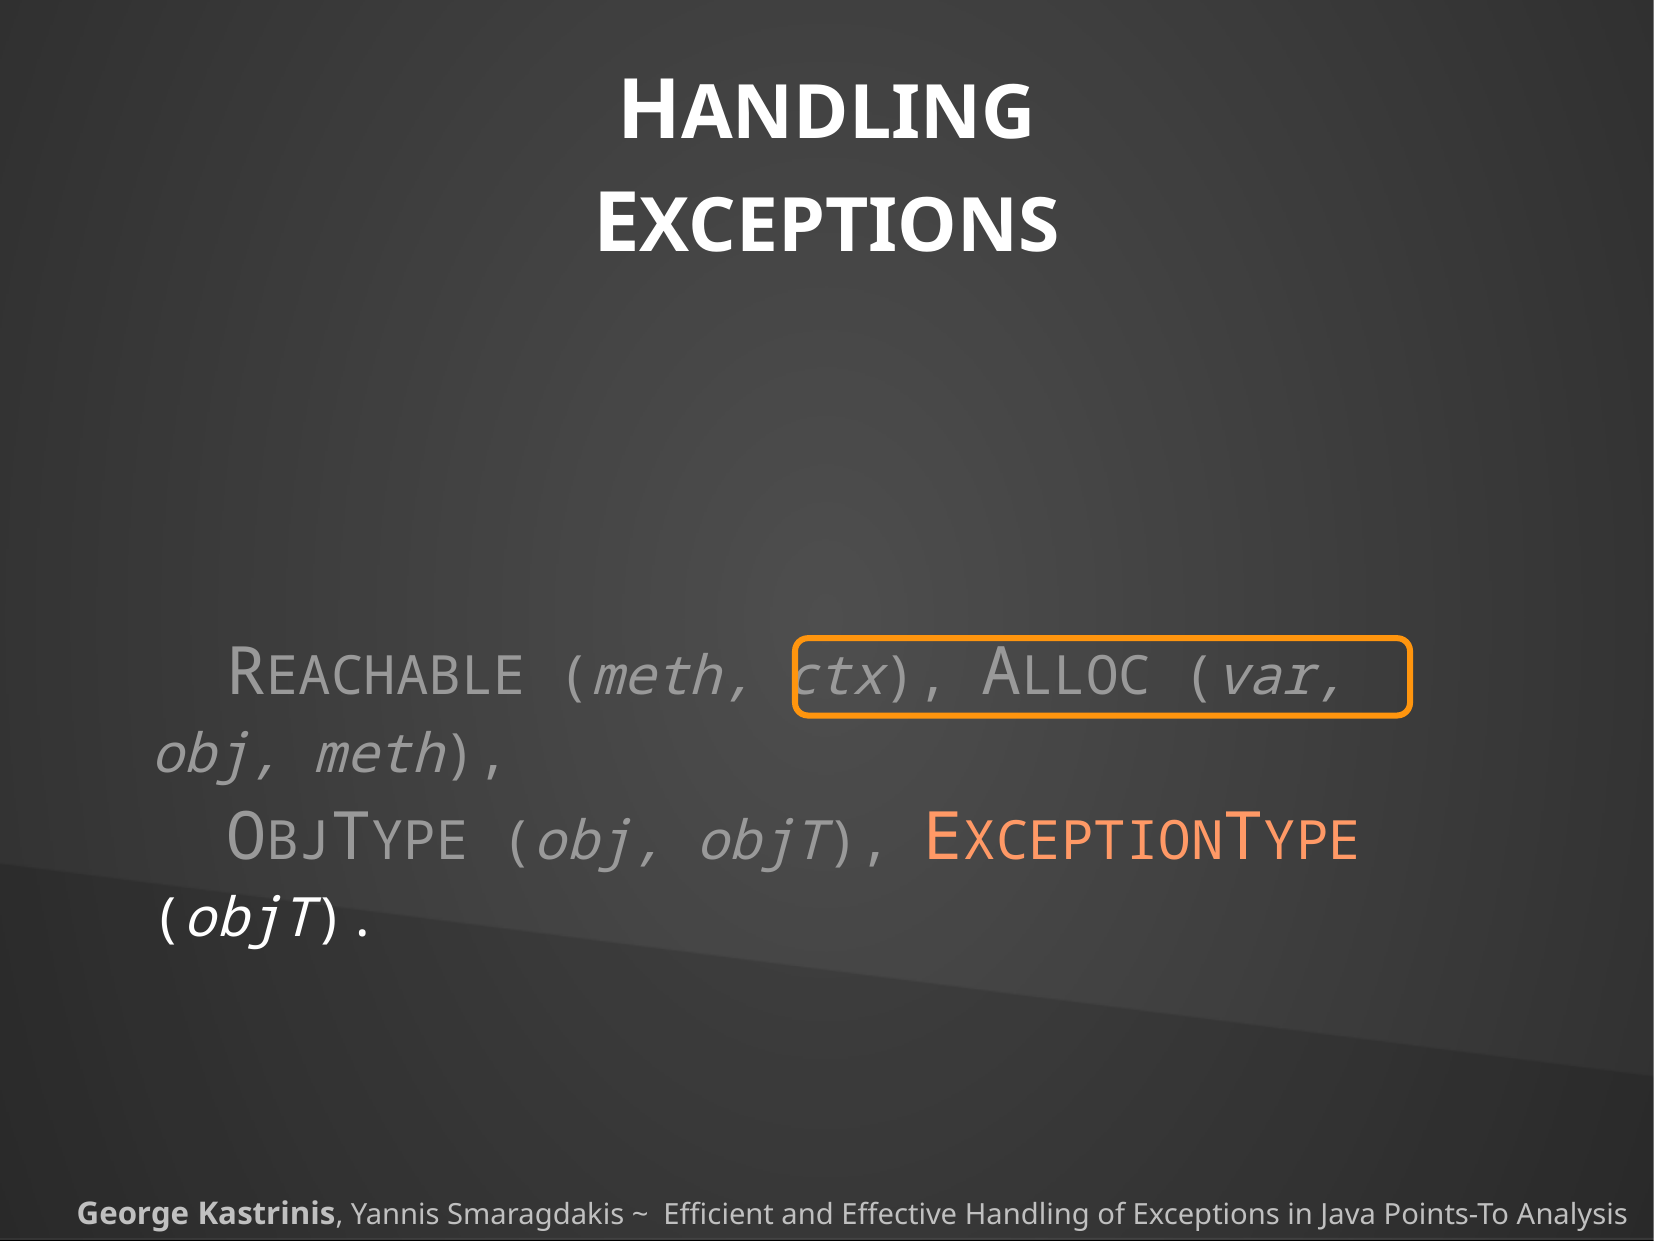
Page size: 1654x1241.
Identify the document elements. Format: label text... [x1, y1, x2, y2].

picture [0, 0, 1654, 1241]
text_box REACHABLE (meth, ctx), ALLOC (var, obj, meth), OBJTYPE (obj, objT), EXCEPTIONTYPE (objT). [136, 434, 1518, 716]
text_box HANDLING EXCEPTIONS [362, 41, 1292, 151]
text_box REACHABLE (meth, ctx), ALLOC (var, obj, meth), OBJTYPE (obj, objT), EXCEPTIONTYPE (objT). [799, 642, 1407, 712]
